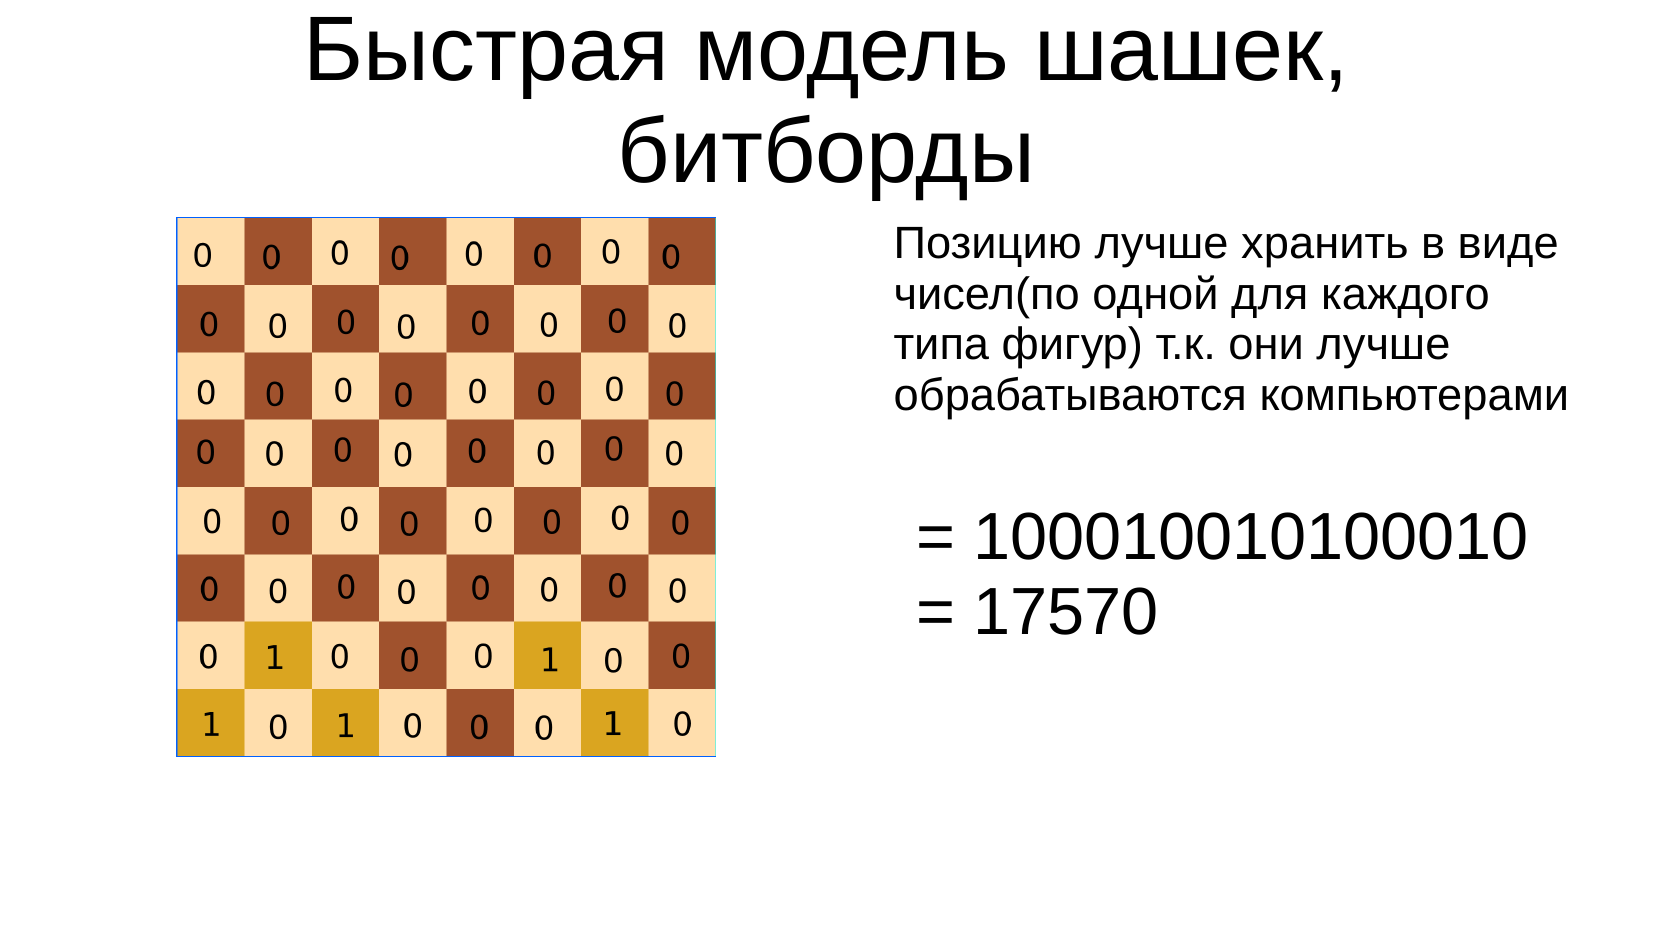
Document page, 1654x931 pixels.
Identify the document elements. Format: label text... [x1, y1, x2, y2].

list Позицию лучше хранить в виде чисел(по одной для каждого типа фигур) т.к. они лучше обрабатываются компьютерами [845, 217, 1572, 475]
picture [176, 217, 716, 758]
list = 100010010100010 = 17570 [845, 499, 1572, 757]
title Быстрая модель шашек, битборды [82, 0, 1571, 203]
